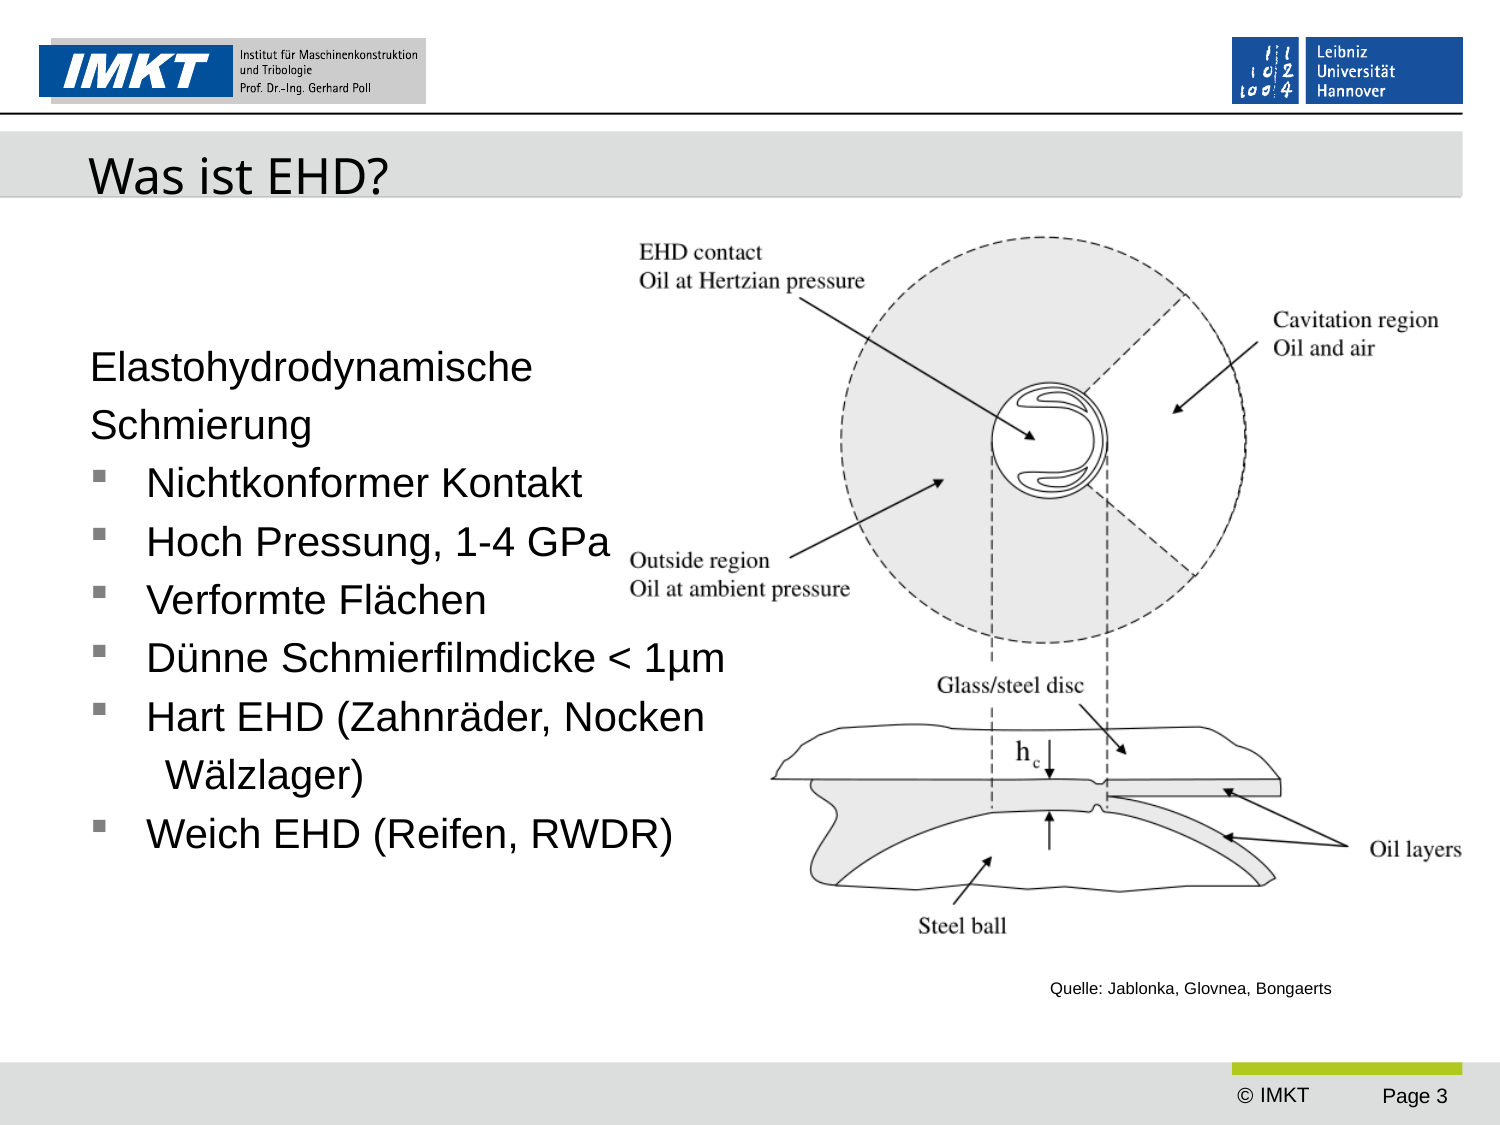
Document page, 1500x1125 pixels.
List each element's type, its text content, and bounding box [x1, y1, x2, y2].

picture [600, 219, 1499, 947]
text_box Quelle: Jablonka, Glovnea, Bongaerts [1035, 970, 1348, 1005]
list Elastohydrodynamische Schmierung Nichtkonformer Kontakt Hoch Pressung, 1-4 GPa Verformte Flächen Dünne Schmierfilmdicke < 1µm Hart EHD (Zahnräder, Nocken Wälzlager) Weich EHD (Reifen, RWDR) [75, 332, 1425, 1005]
title Was ist EHD? [73, 137, 1424, 325]
picture [1232, 37, 1463, 104]
